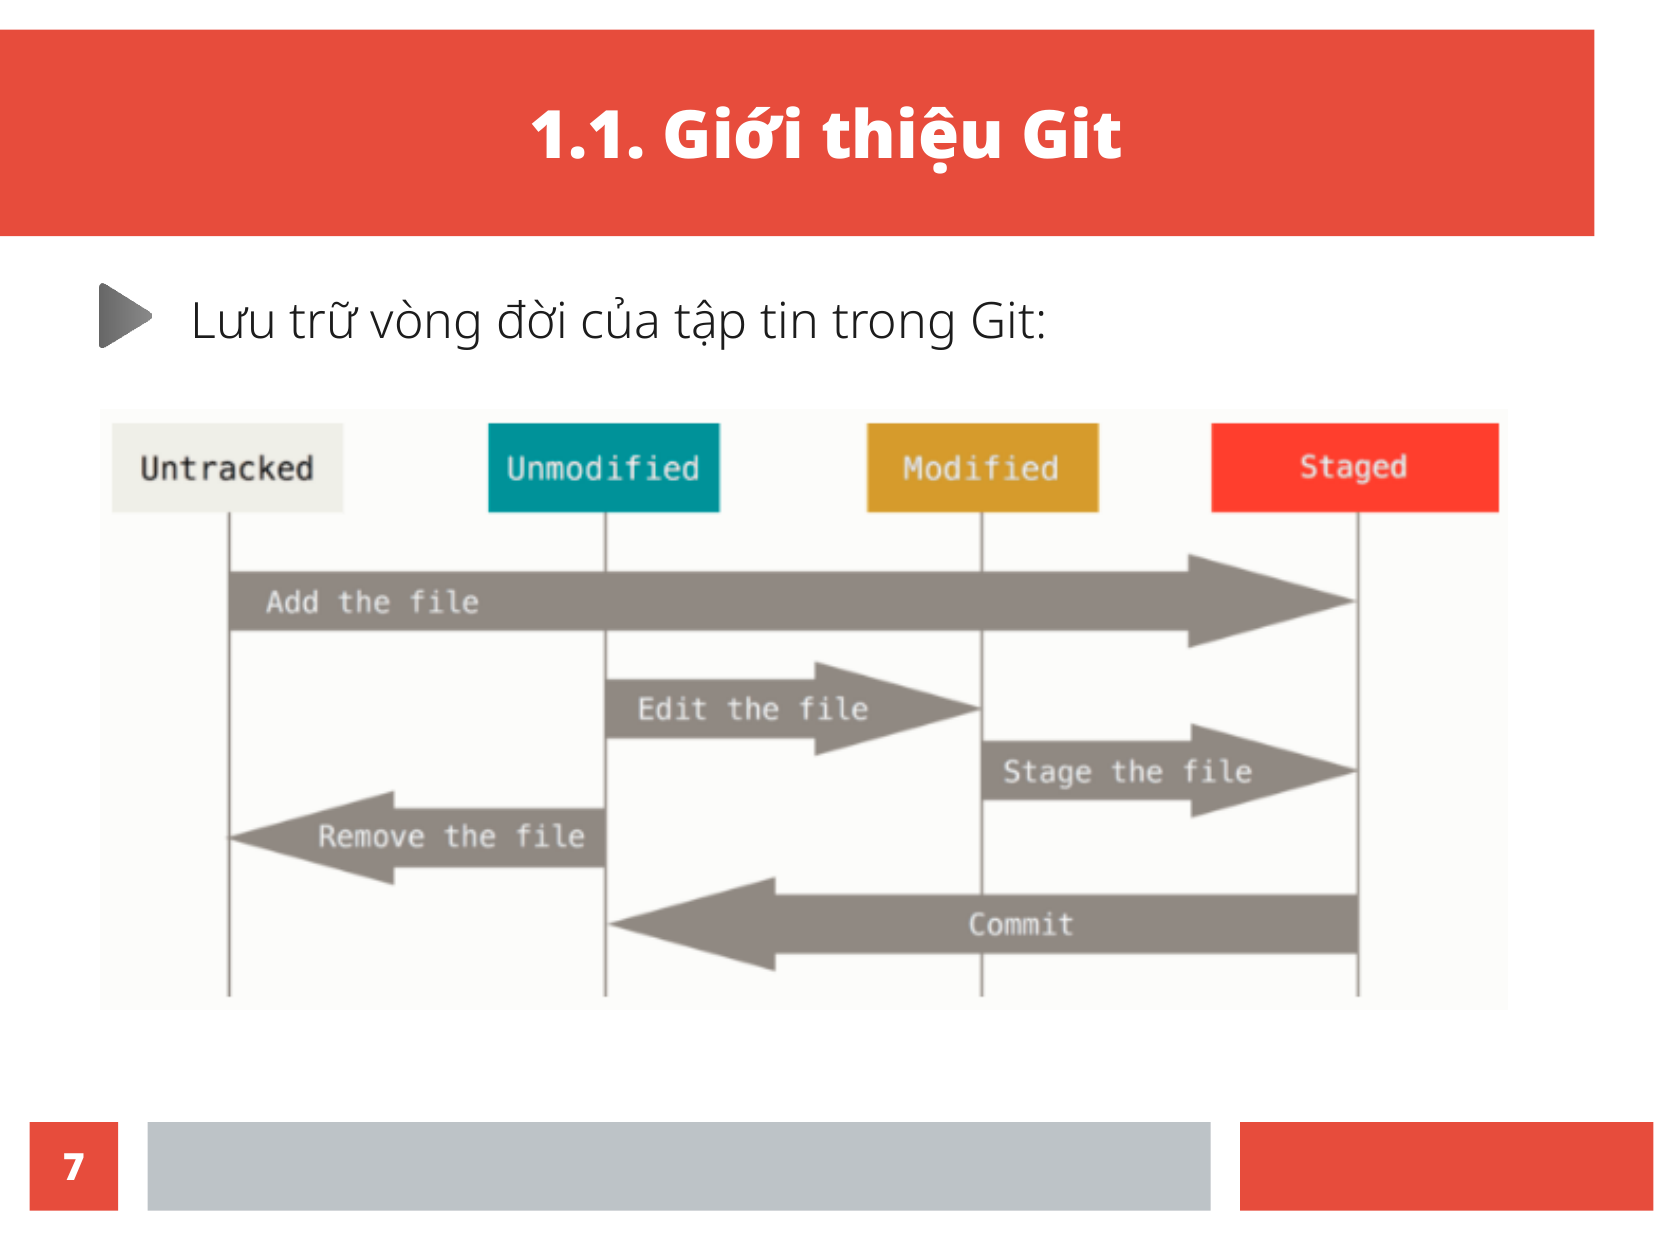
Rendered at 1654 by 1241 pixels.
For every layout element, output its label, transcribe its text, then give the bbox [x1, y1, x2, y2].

picture [95, 280, 156, 352]
picture [100, 409, 1508, 1010]
list Lưu trữ vòng đời của tập tin trong Git: ​ [95, 285, 1611, 466]
title 1.1. Giới thiệu Git [59, 59, 1595, 207]
